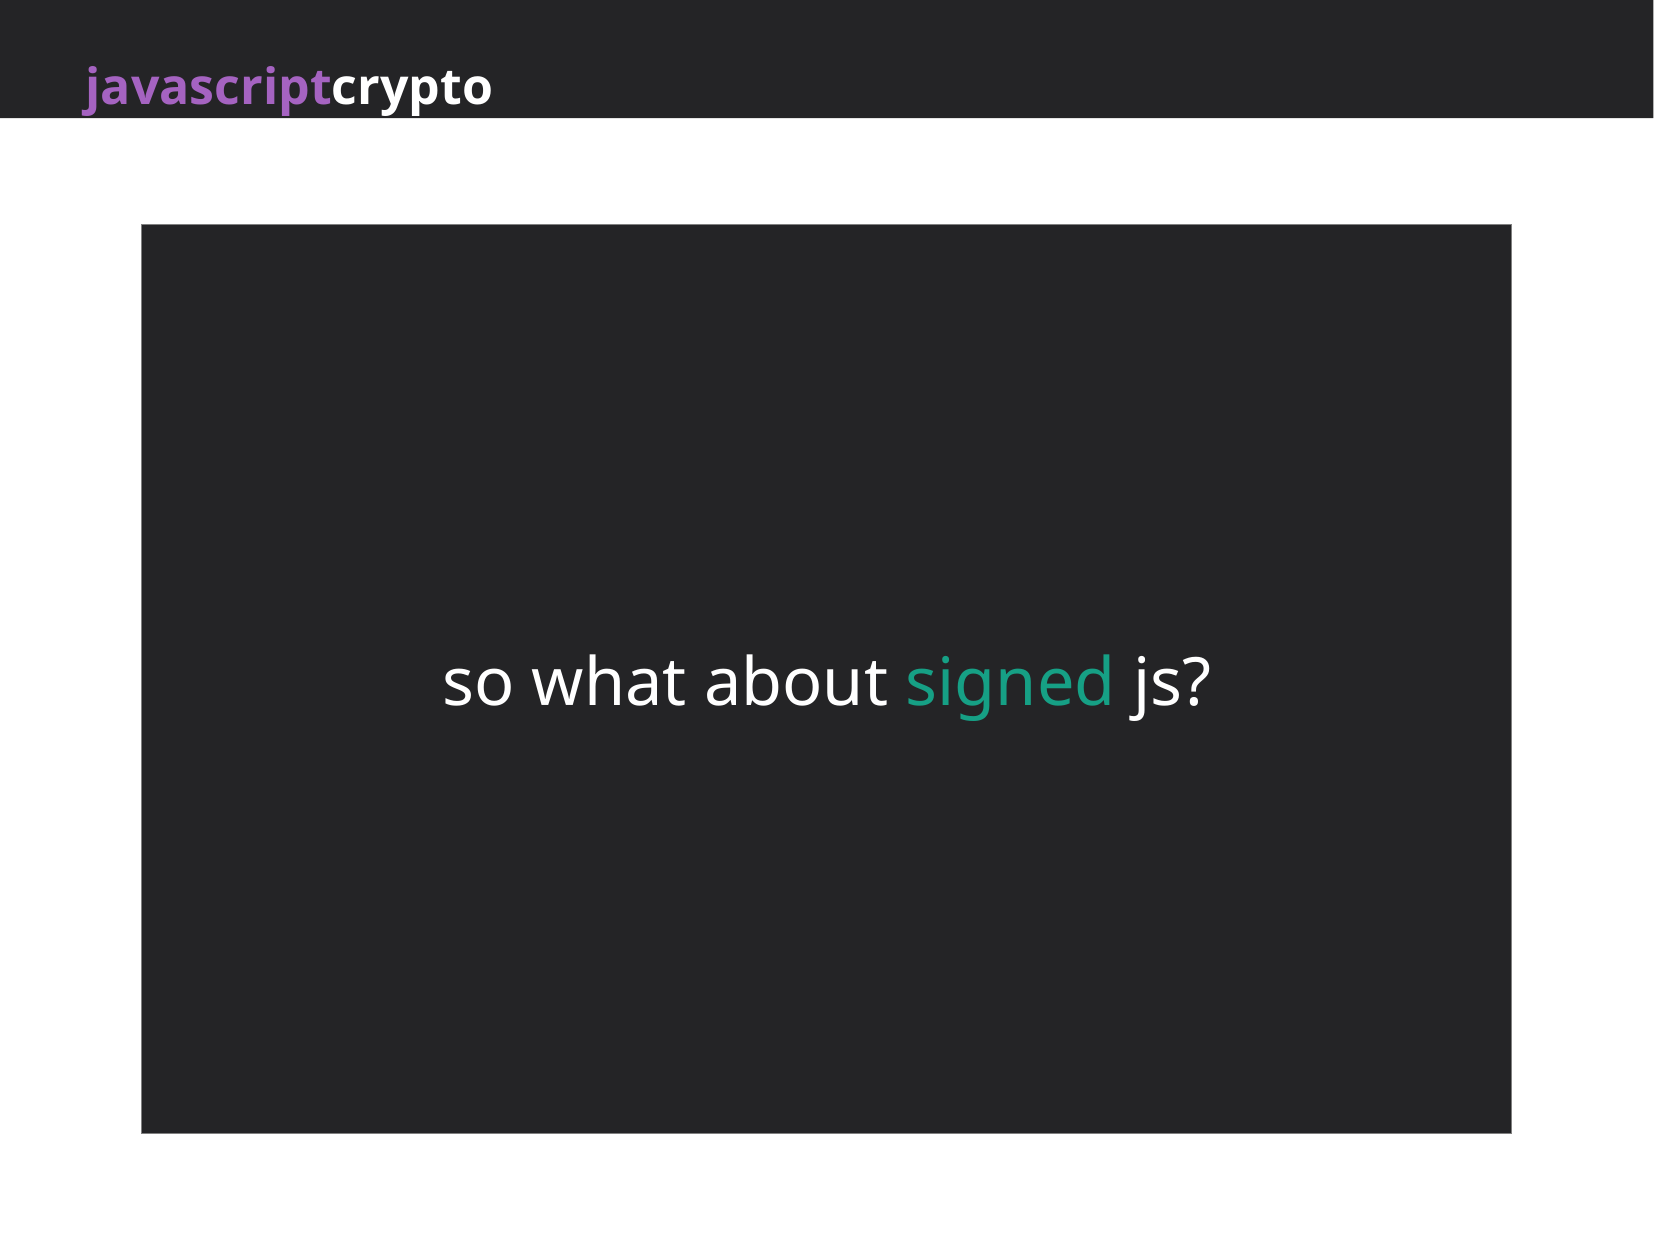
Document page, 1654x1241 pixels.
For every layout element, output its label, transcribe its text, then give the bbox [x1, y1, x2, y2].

text_box [0, 0, 1654, 119]
text_box [165, 531, 1441, 1087]
text_box so what about signed js? [141, 224, 1512, 1134]
text_box javascriptcrypto [70, 43, 544, 119]
